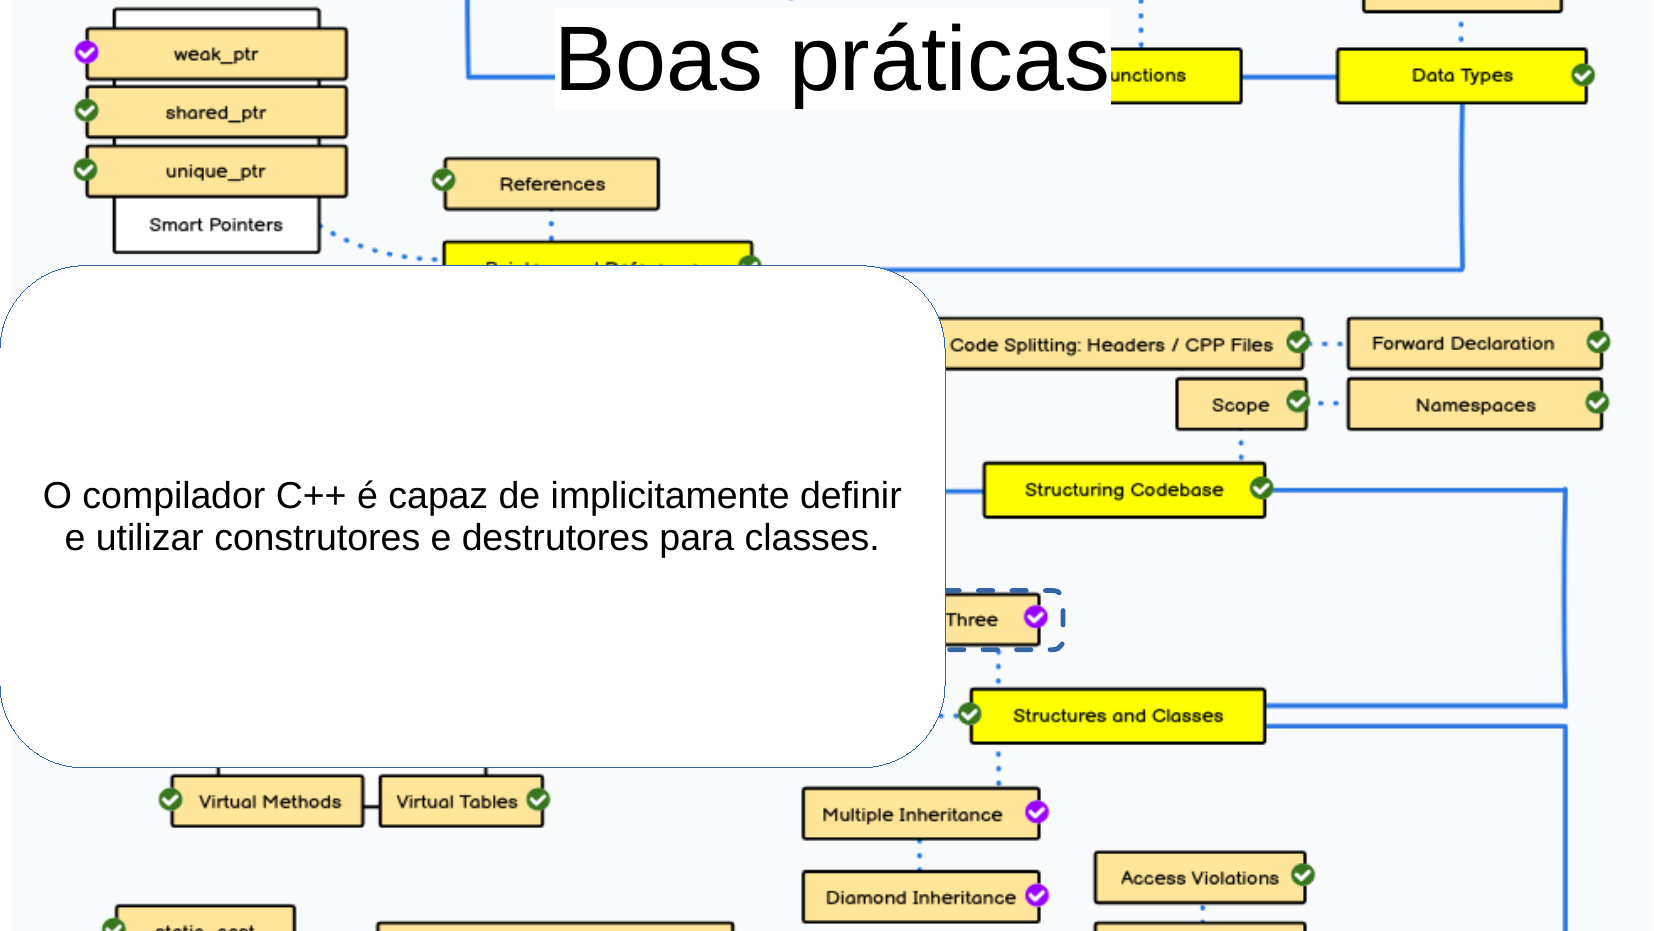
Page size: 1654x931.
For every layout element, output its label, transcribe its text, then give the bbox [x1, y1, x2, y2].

picture [12, 0, 1654, 931]
title Boas práticas [88, 0, 1577, 119]
text_box O compilador C++ é capaz de implicitamente definir e utilizar construtores e destrutores para classes. [0, 265, 946, 768]
